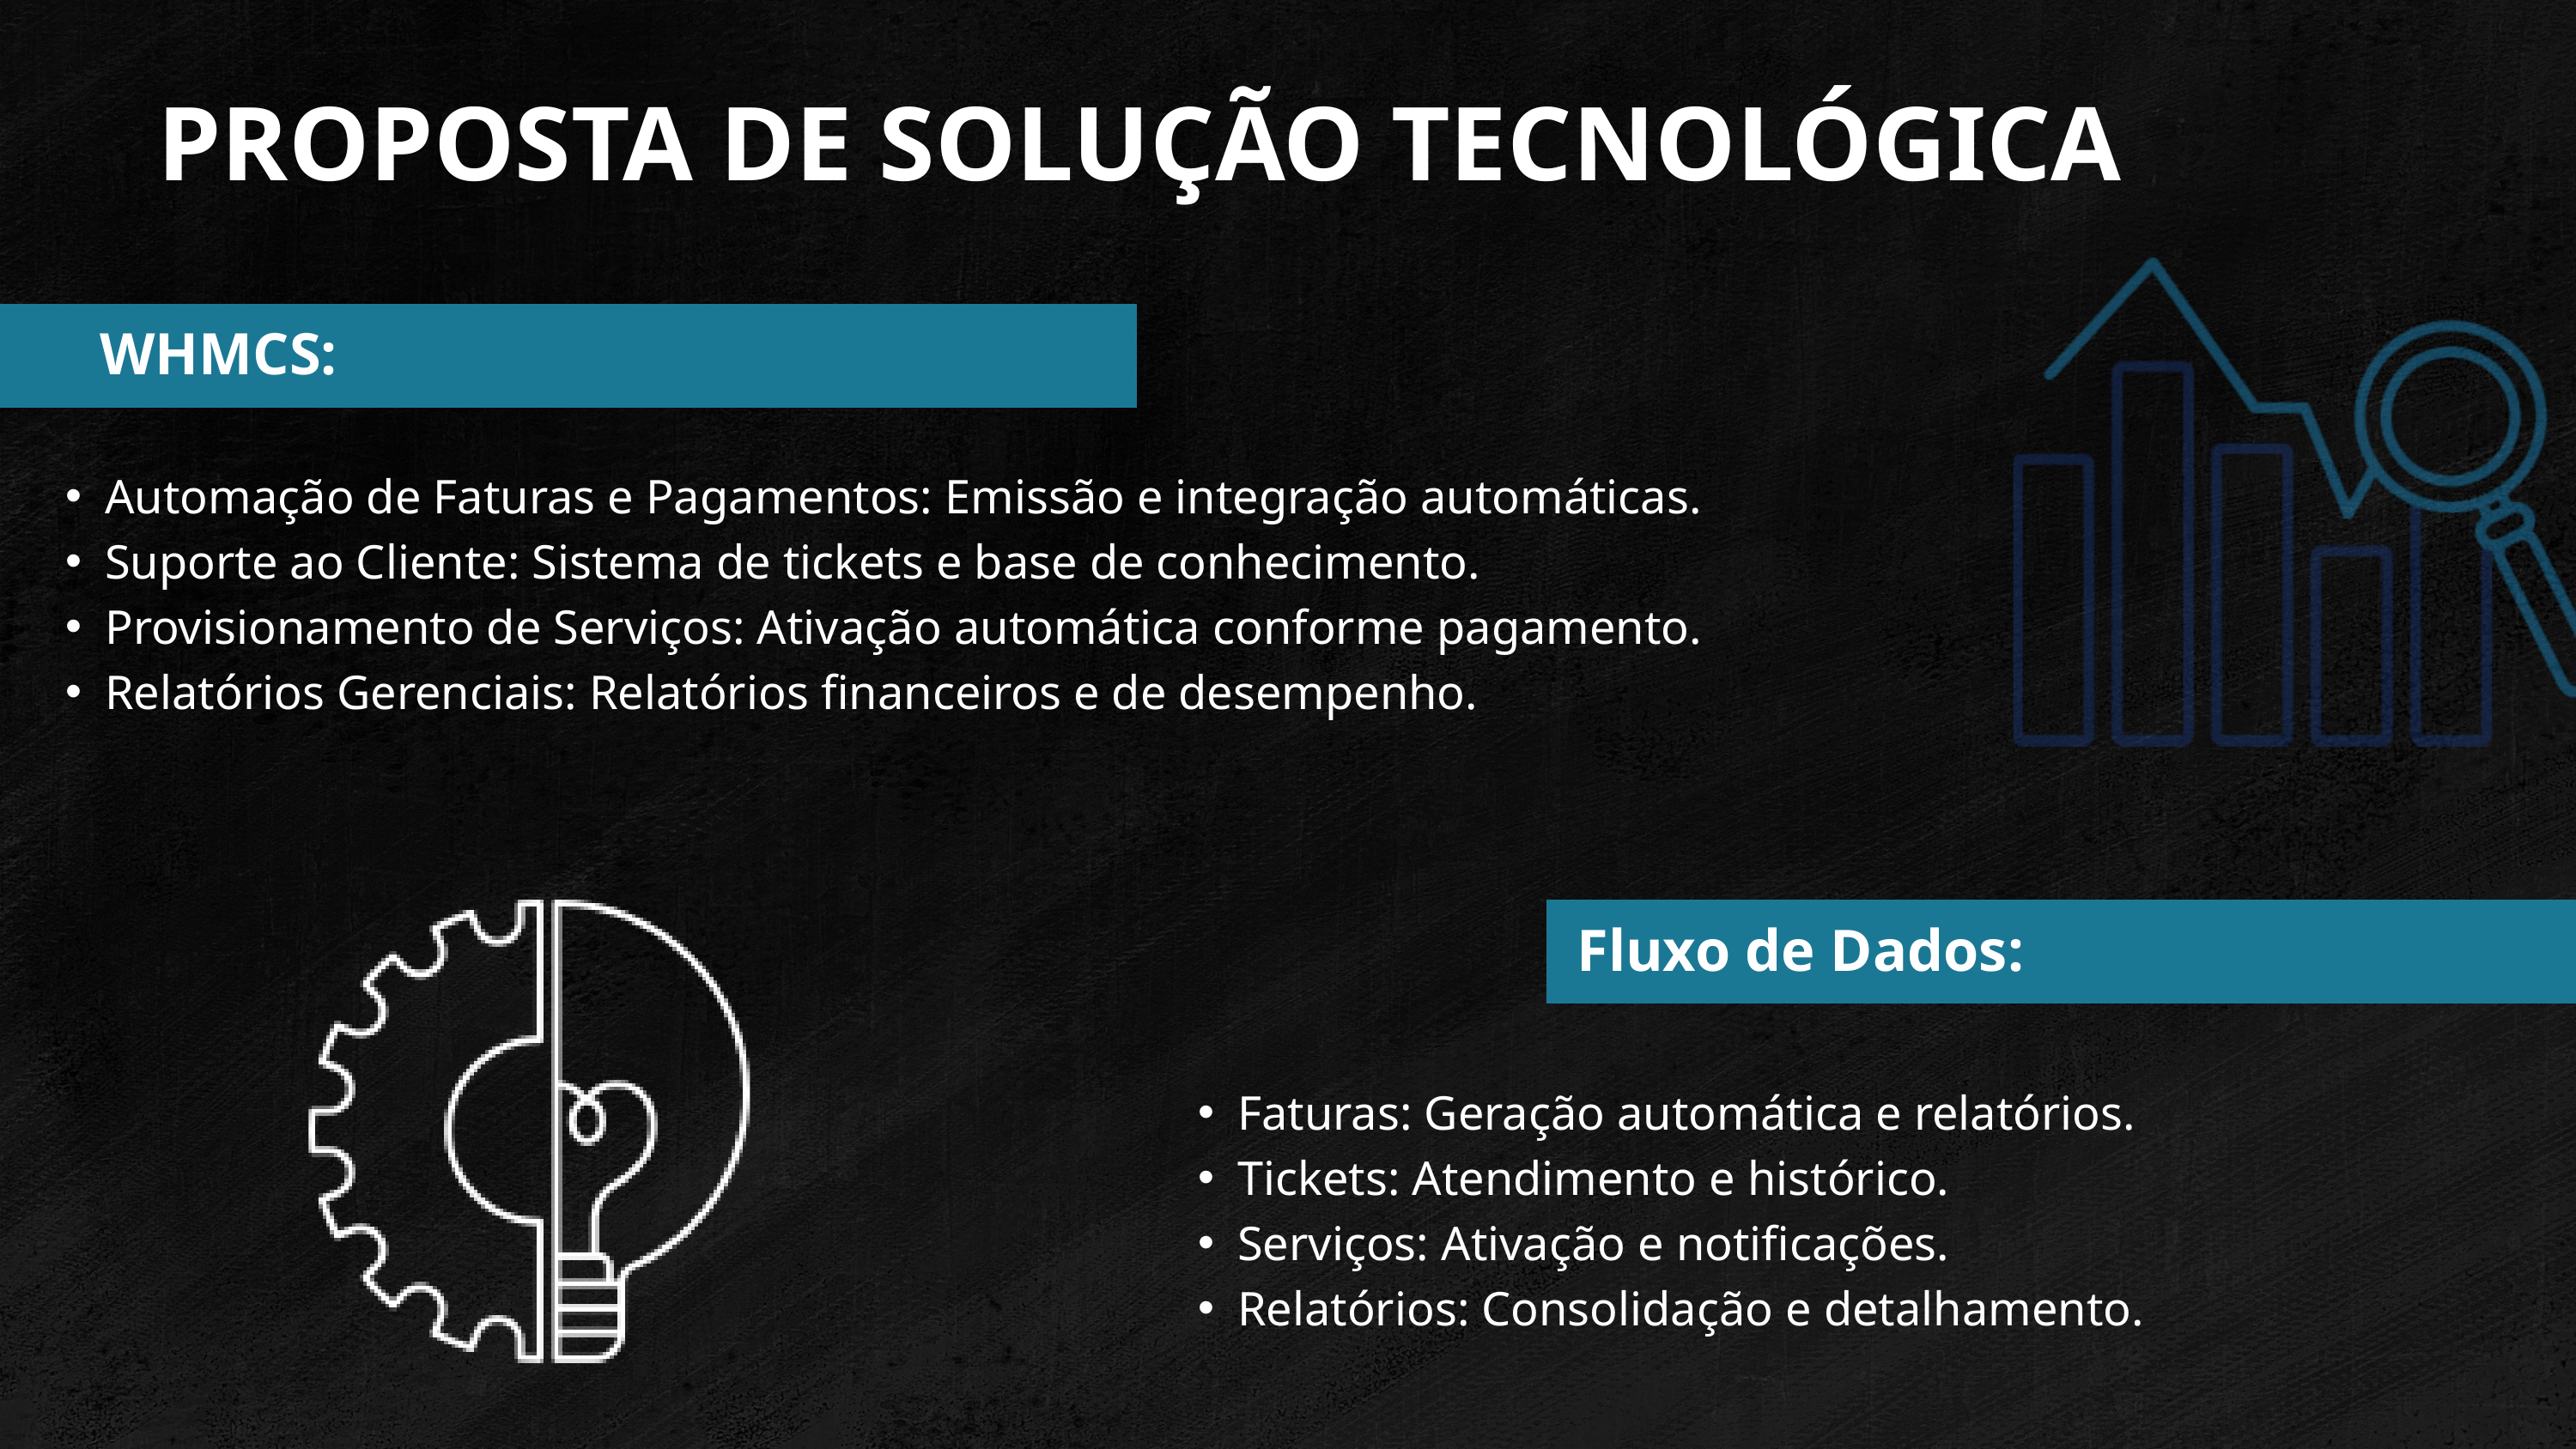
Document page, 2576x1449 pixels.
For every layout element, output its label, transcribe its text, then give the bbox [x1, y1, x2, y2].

text_box PROPOSTA DE SOLUÇÃO TECNOLÓGICA [157, 91, 2419, 201]
text_box Faturas: Geração automática e relatórios. Tickets: Atendimento e histórico. Serviços: Ativação e notificações. Relatórios: Consolidação e detalhamento. [1157, 1074, 2576, 1336]
text_box Automação de Faturas e Pagamentos: Emissão e integração automáticas. Suporte ao Cliente: Sistema de tickets e base de conhecimento. Provisionamento de Serviços: Ativação automática conforme pagamento. Relatórios Gerenciais: Relatórios financeiros e de desempenho. [26, 458, 2453, 718]
text_box WHMCS: [100, 324, 1288, 387]
text_box Fluxo de Dados: [1577, 920, 2576, 983]
text_box [0, 0, 2576, 1449]
